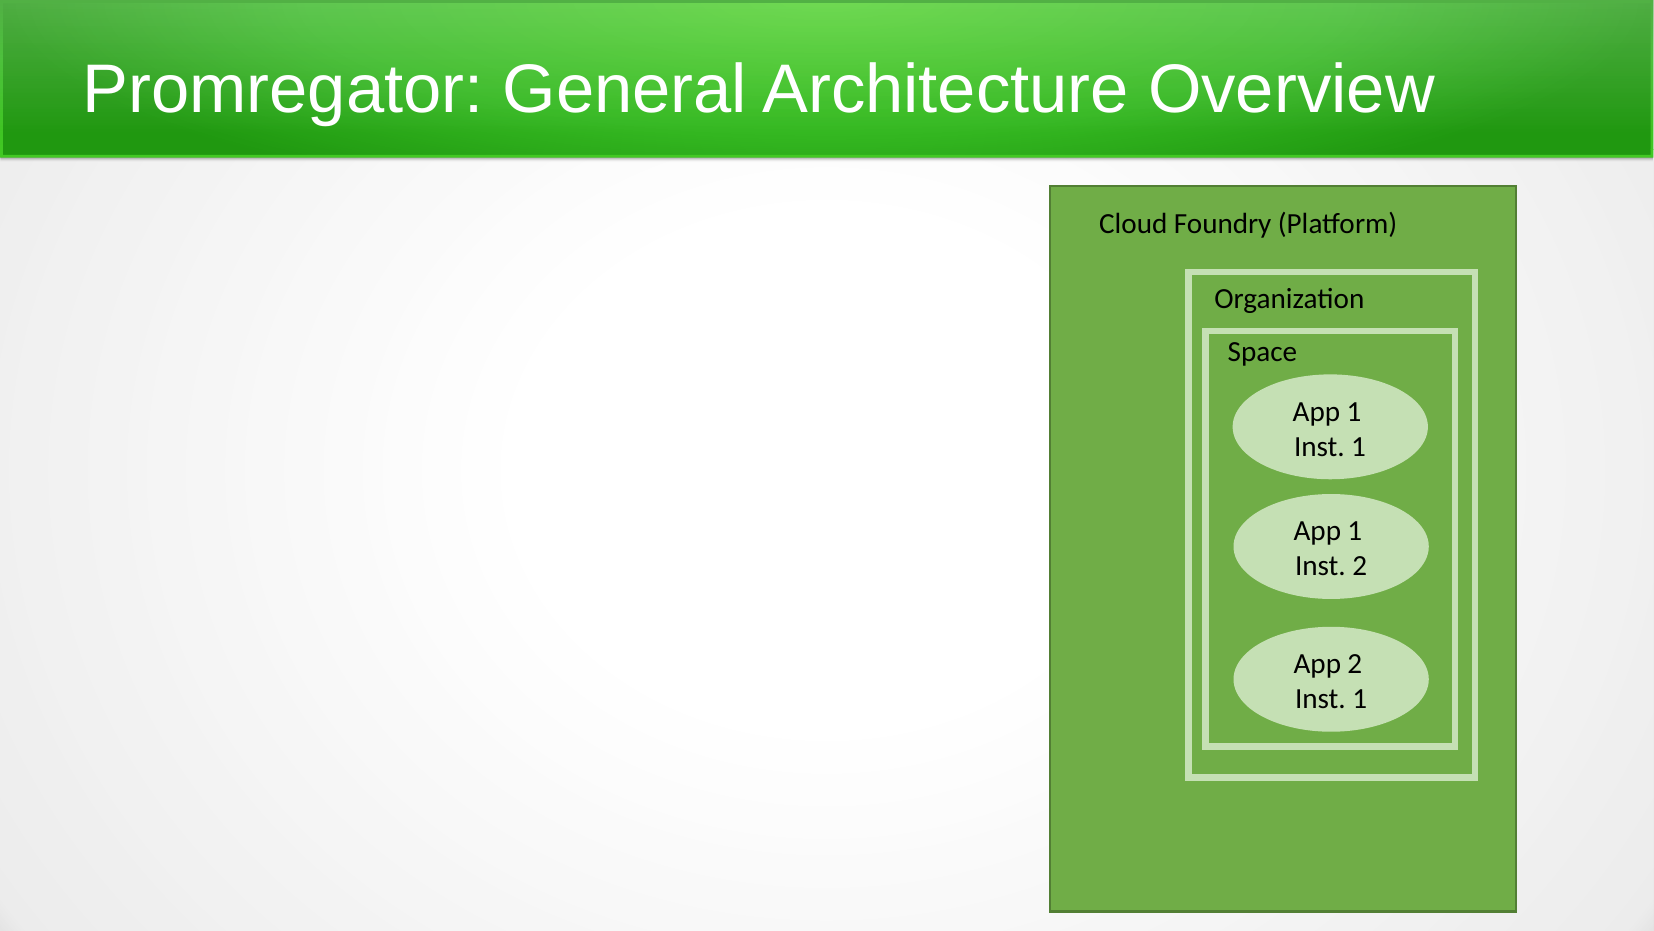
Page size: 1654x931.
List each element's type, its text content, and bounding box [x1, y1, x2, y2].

text_box [1049, 186, 1517, 912]
text_box Organization [1199, 272, 1380, 323]
text_box App 2 Inst. 1 [1234, 627, 1428, 731]
title Promregator: General Architecture Overview [82, 35, 1571, 142]
text_box App 1 Inst. 1 [1233, 375, 1427, 479]
text_box Cloud Foundry (Platform) [1084, 197, 1413, 247]
text_box Space [1212, 324, 1313, 375]
text_box App 1 Inst. 2 [1234, 495, 1428, 598]
